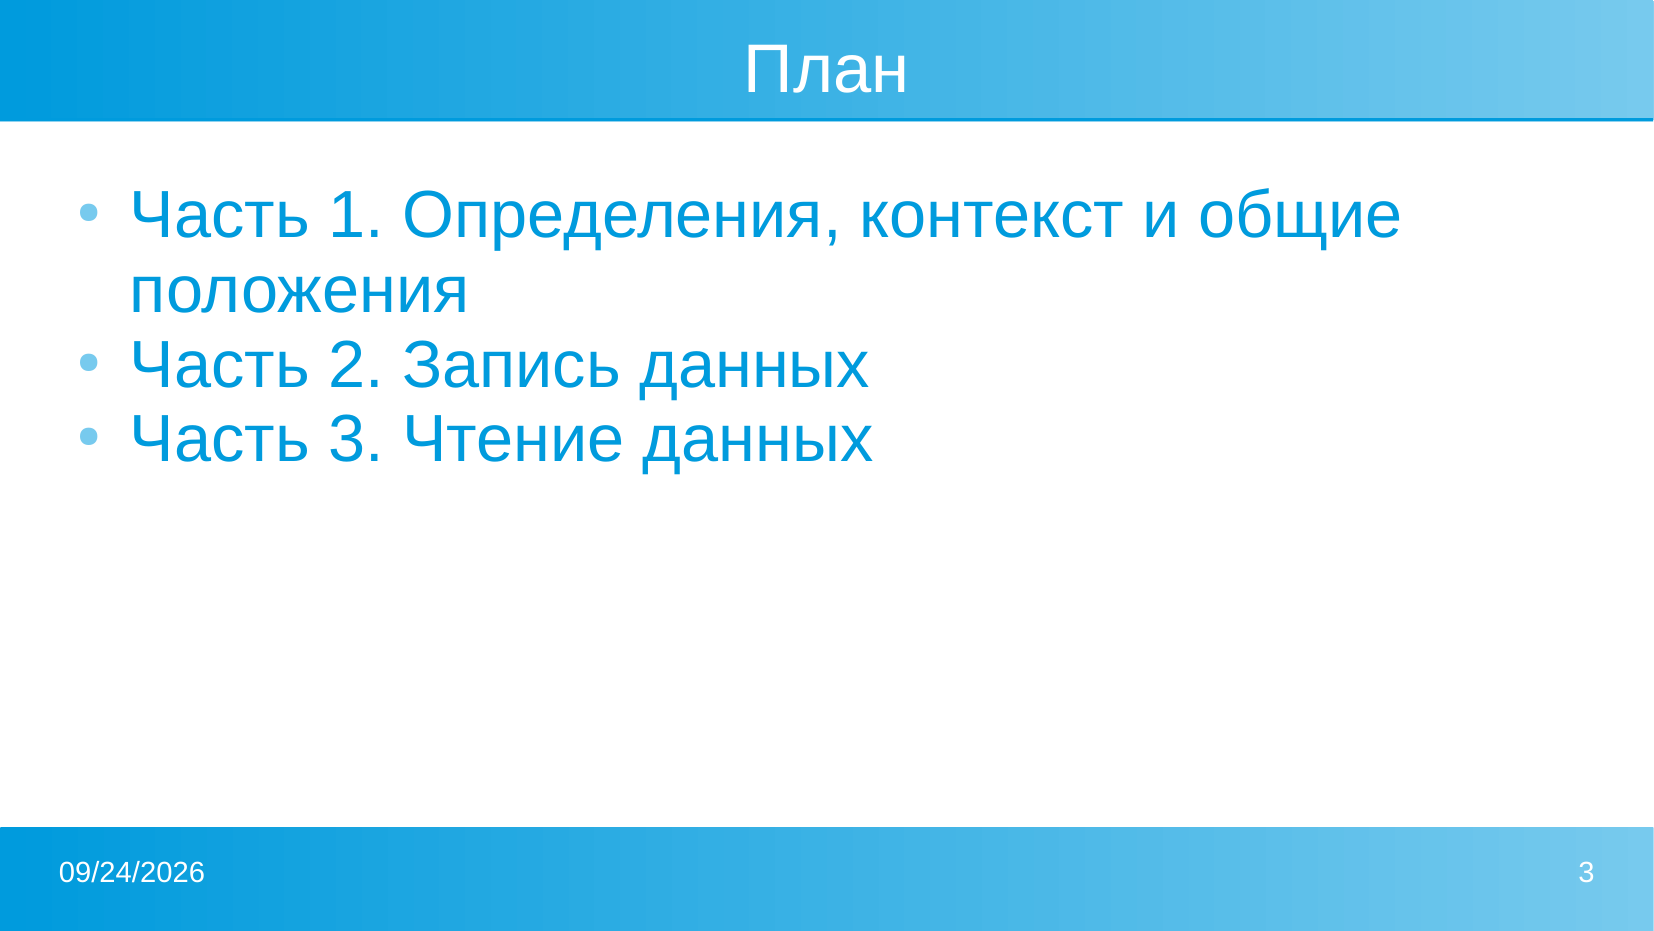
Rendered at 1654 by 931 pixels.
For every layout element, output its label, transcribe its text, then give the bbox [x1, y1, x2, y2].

list Часть 1. Определения, контекст и общие положения Часть 2. Запись данных Часть 3. Чтение данных [59, 177, 1595, 768]
title План [59, 29, 1595, 108]
